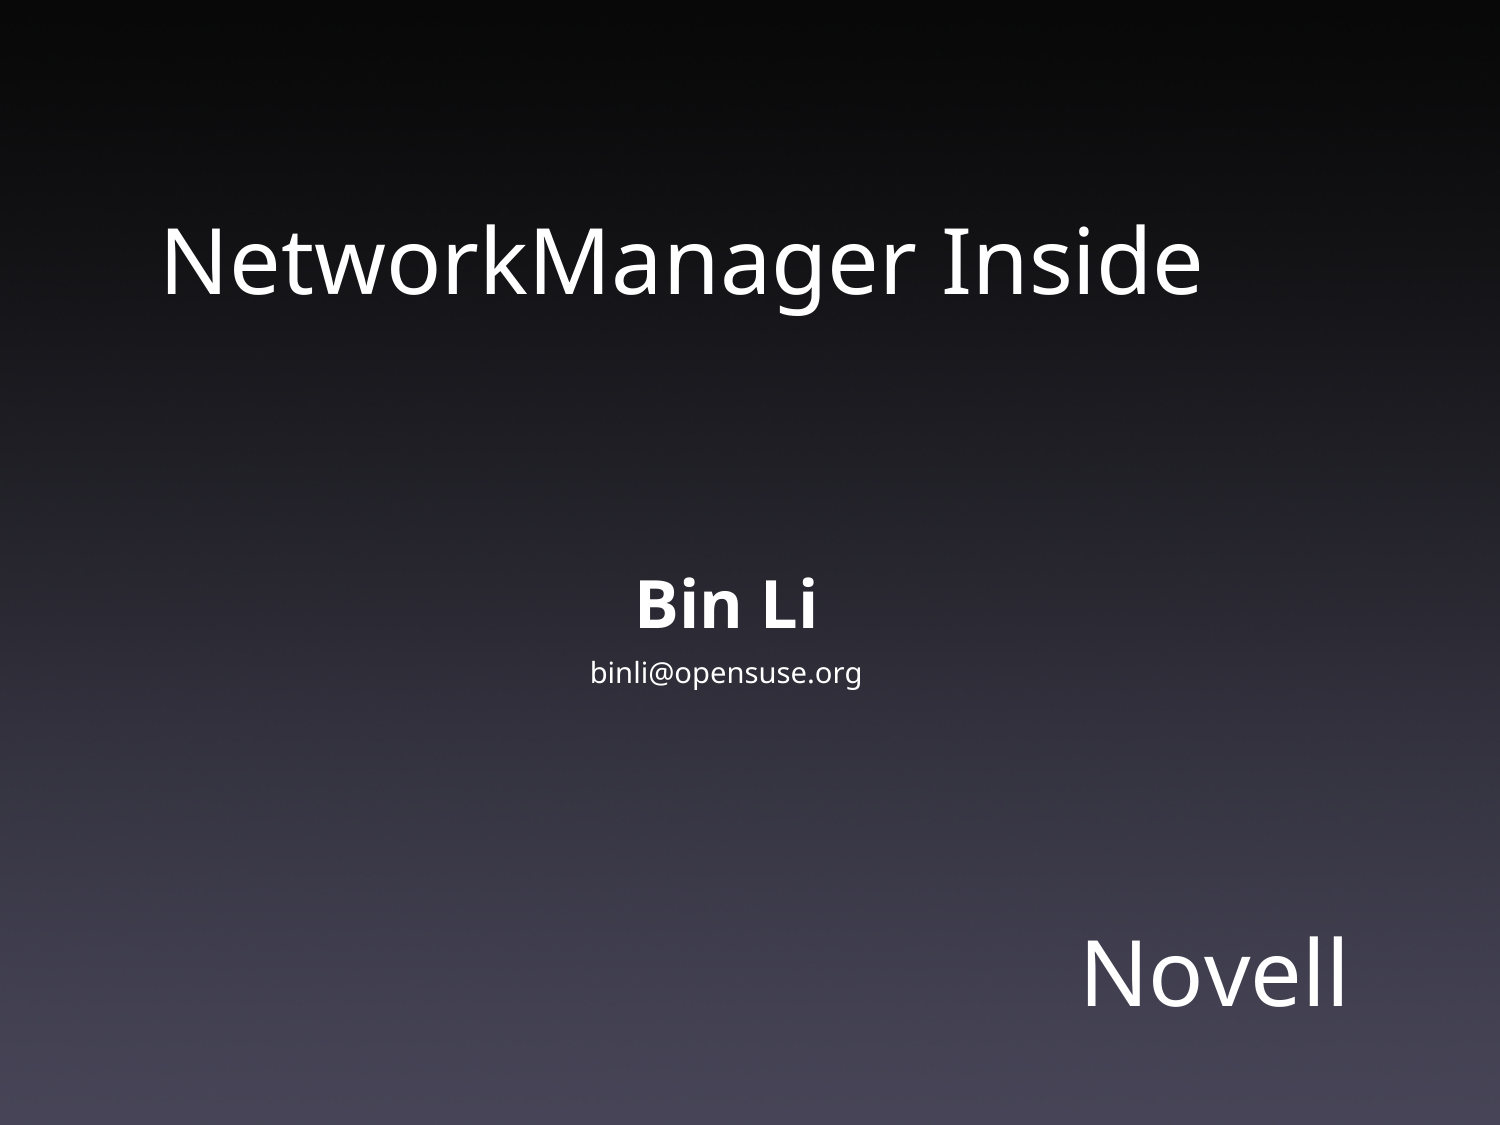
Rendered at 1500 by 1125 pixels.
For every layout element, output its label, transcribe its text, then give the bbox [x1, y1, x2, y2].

title NetworkManager Inside [159, 214, 1341, 322]
title Novell [1079, 926, 1373, 1034]
picture [0, 0, 1500, 1125]
subtitle Bin Li binli@opensuse.org [589, 548, 985, 720]
